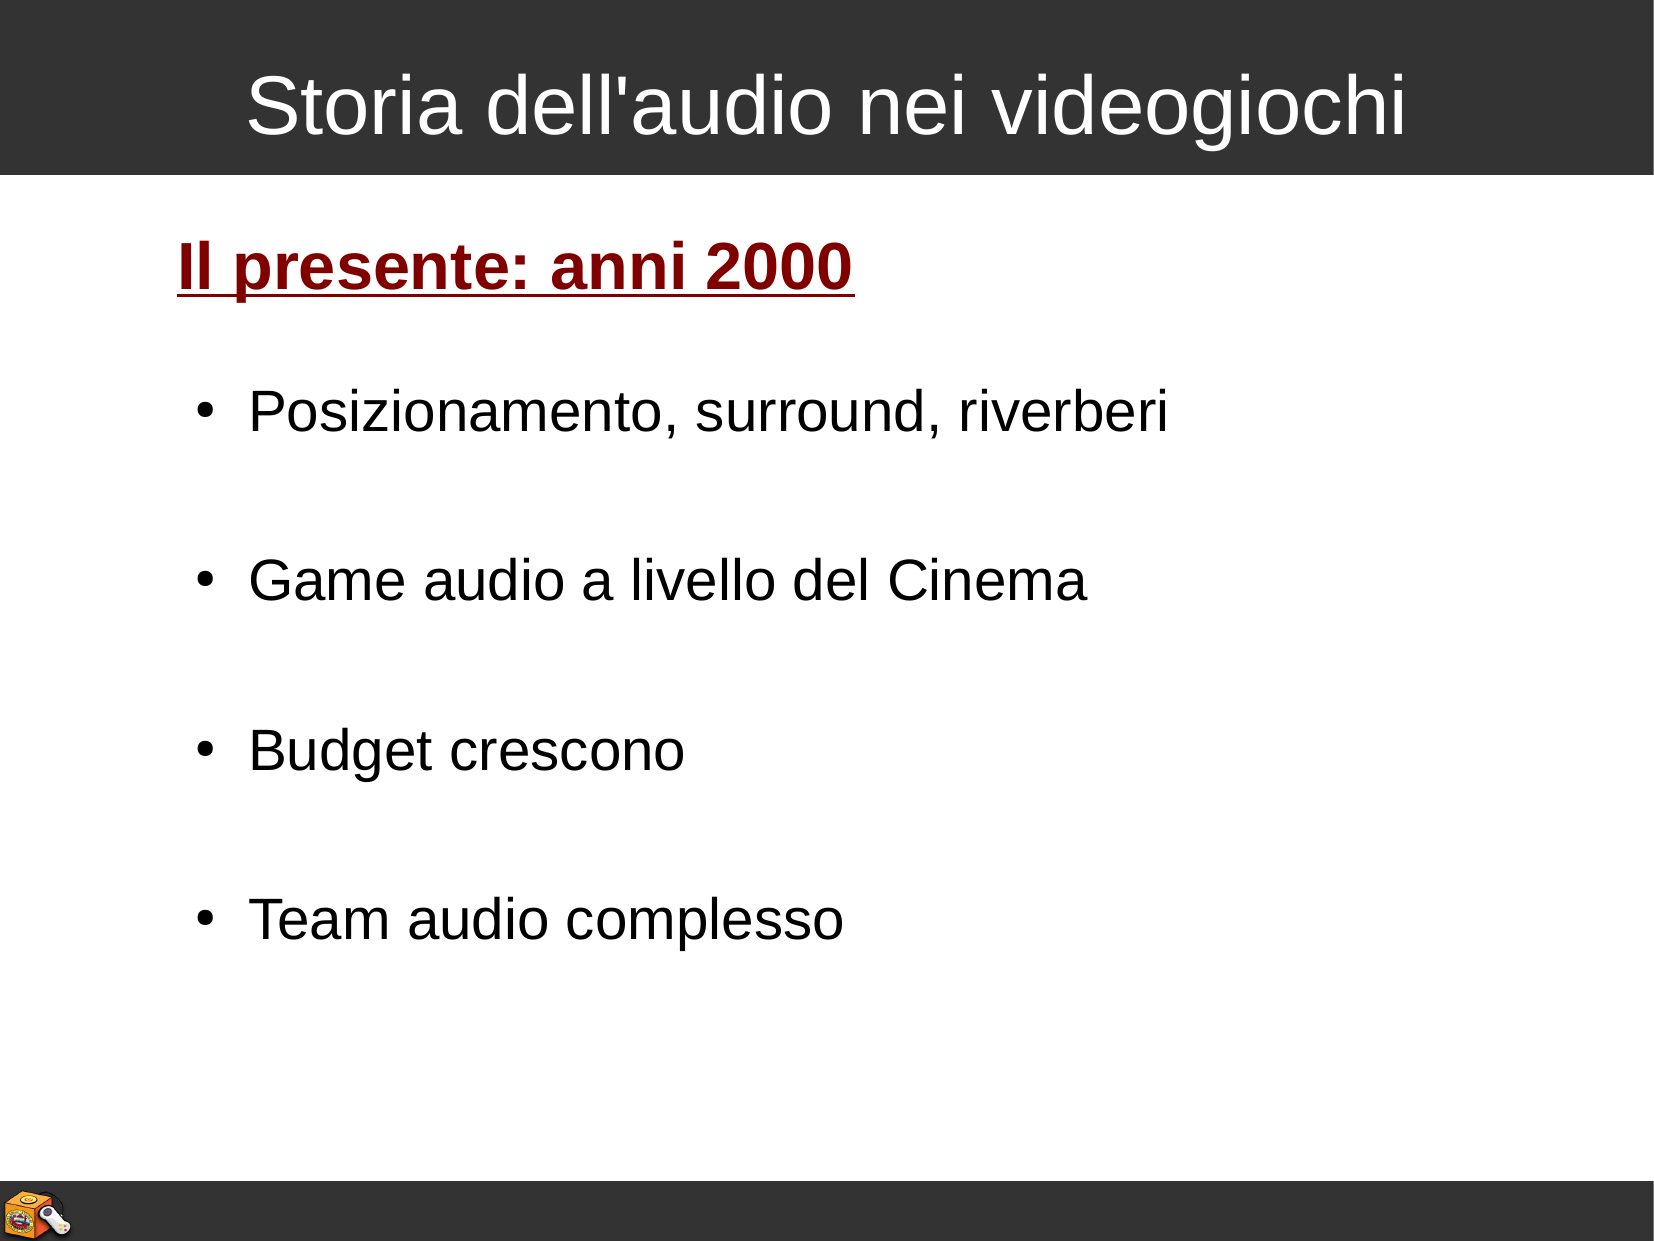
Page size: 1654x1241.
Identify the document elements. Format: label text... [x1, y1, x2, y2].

subtitle Il presente: anni 2000 Posizionamento, surround, riverberi Game audio a livello del Cinema Budget crescono Team audio complesso [177, 209, 1542, 972]
picture [0, 0, 1654, 175]
picture [0, 1181, 1654, 1241]
title Storia dell'audio nei videogiochi [82, 9, 1571, 202]
